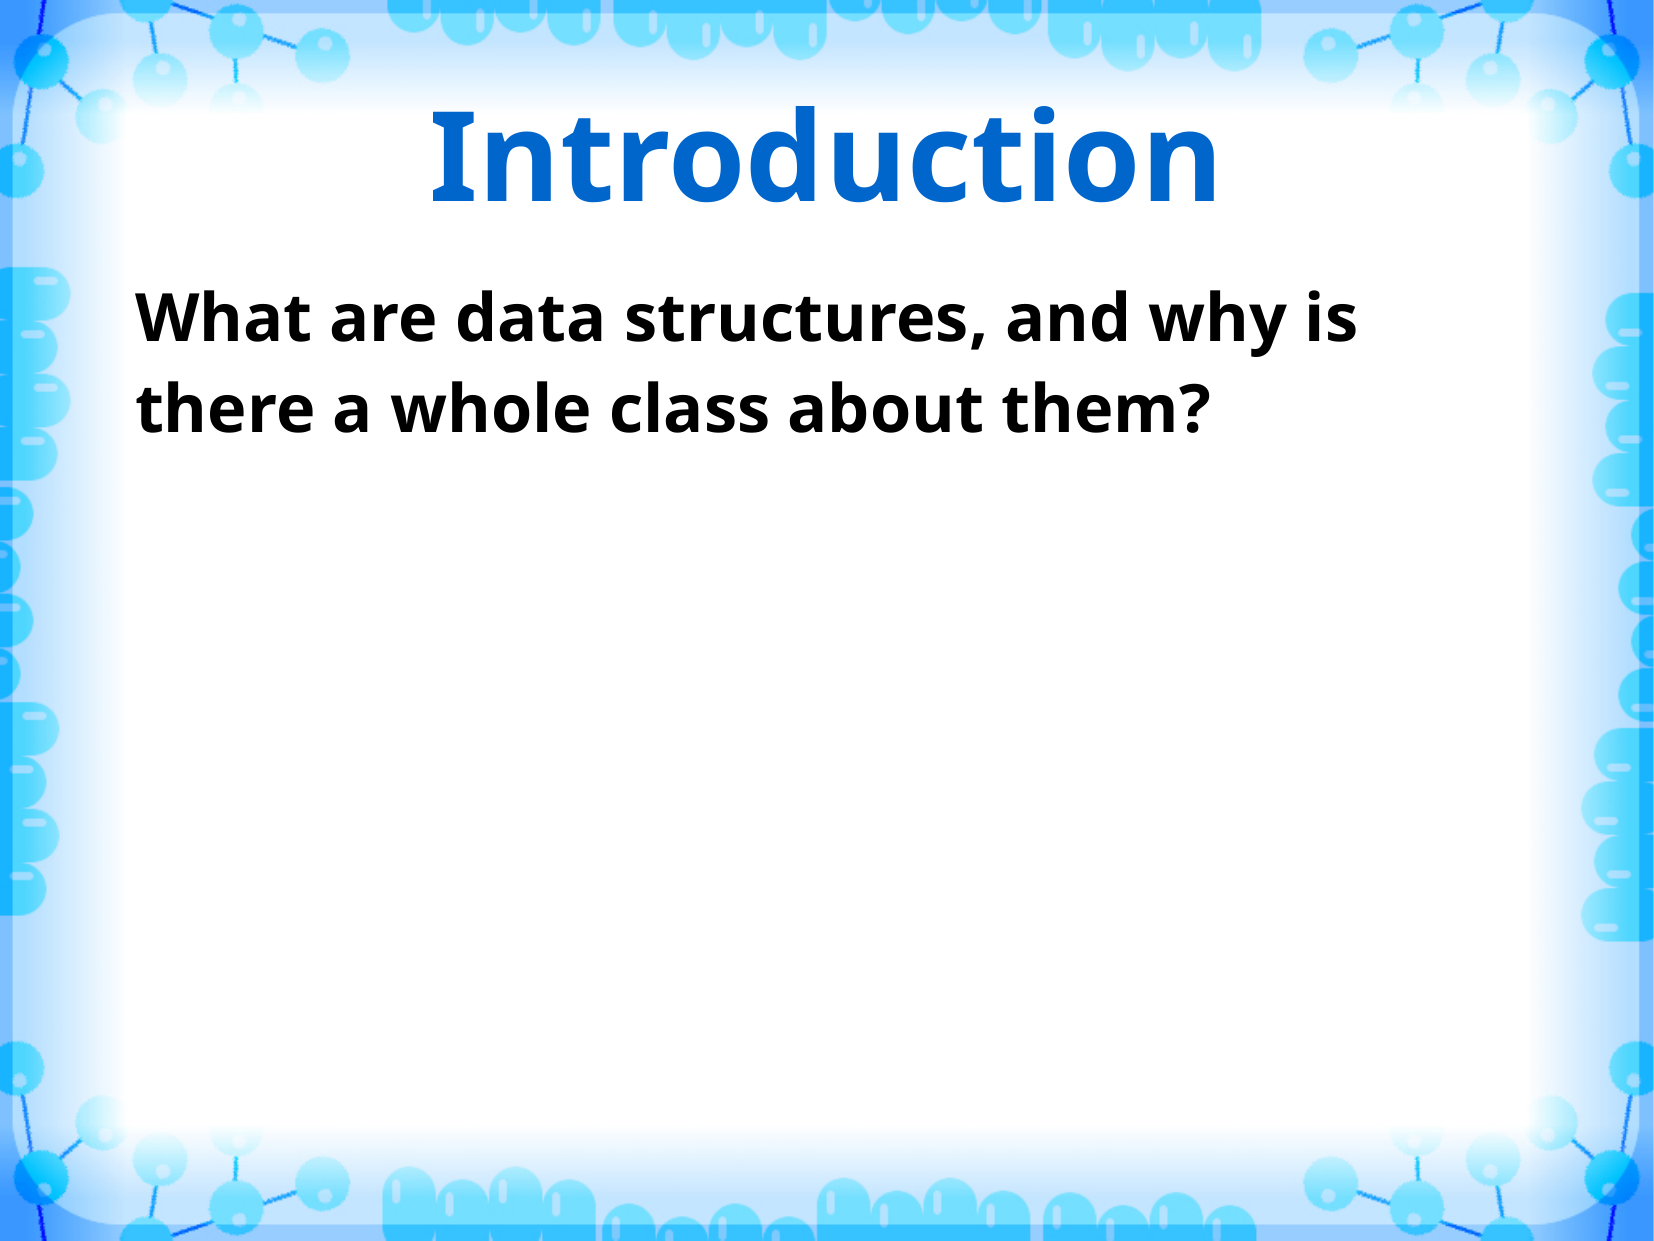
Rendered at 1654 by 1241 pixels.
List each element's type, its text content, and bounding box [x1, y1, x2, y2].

text_box What are data structures, and why is there a whole class about them? [135, 270, 1531, 1066]
title Introduction [82, 49, 1571, 257]
picture [0, 0, 1654, 1241]
